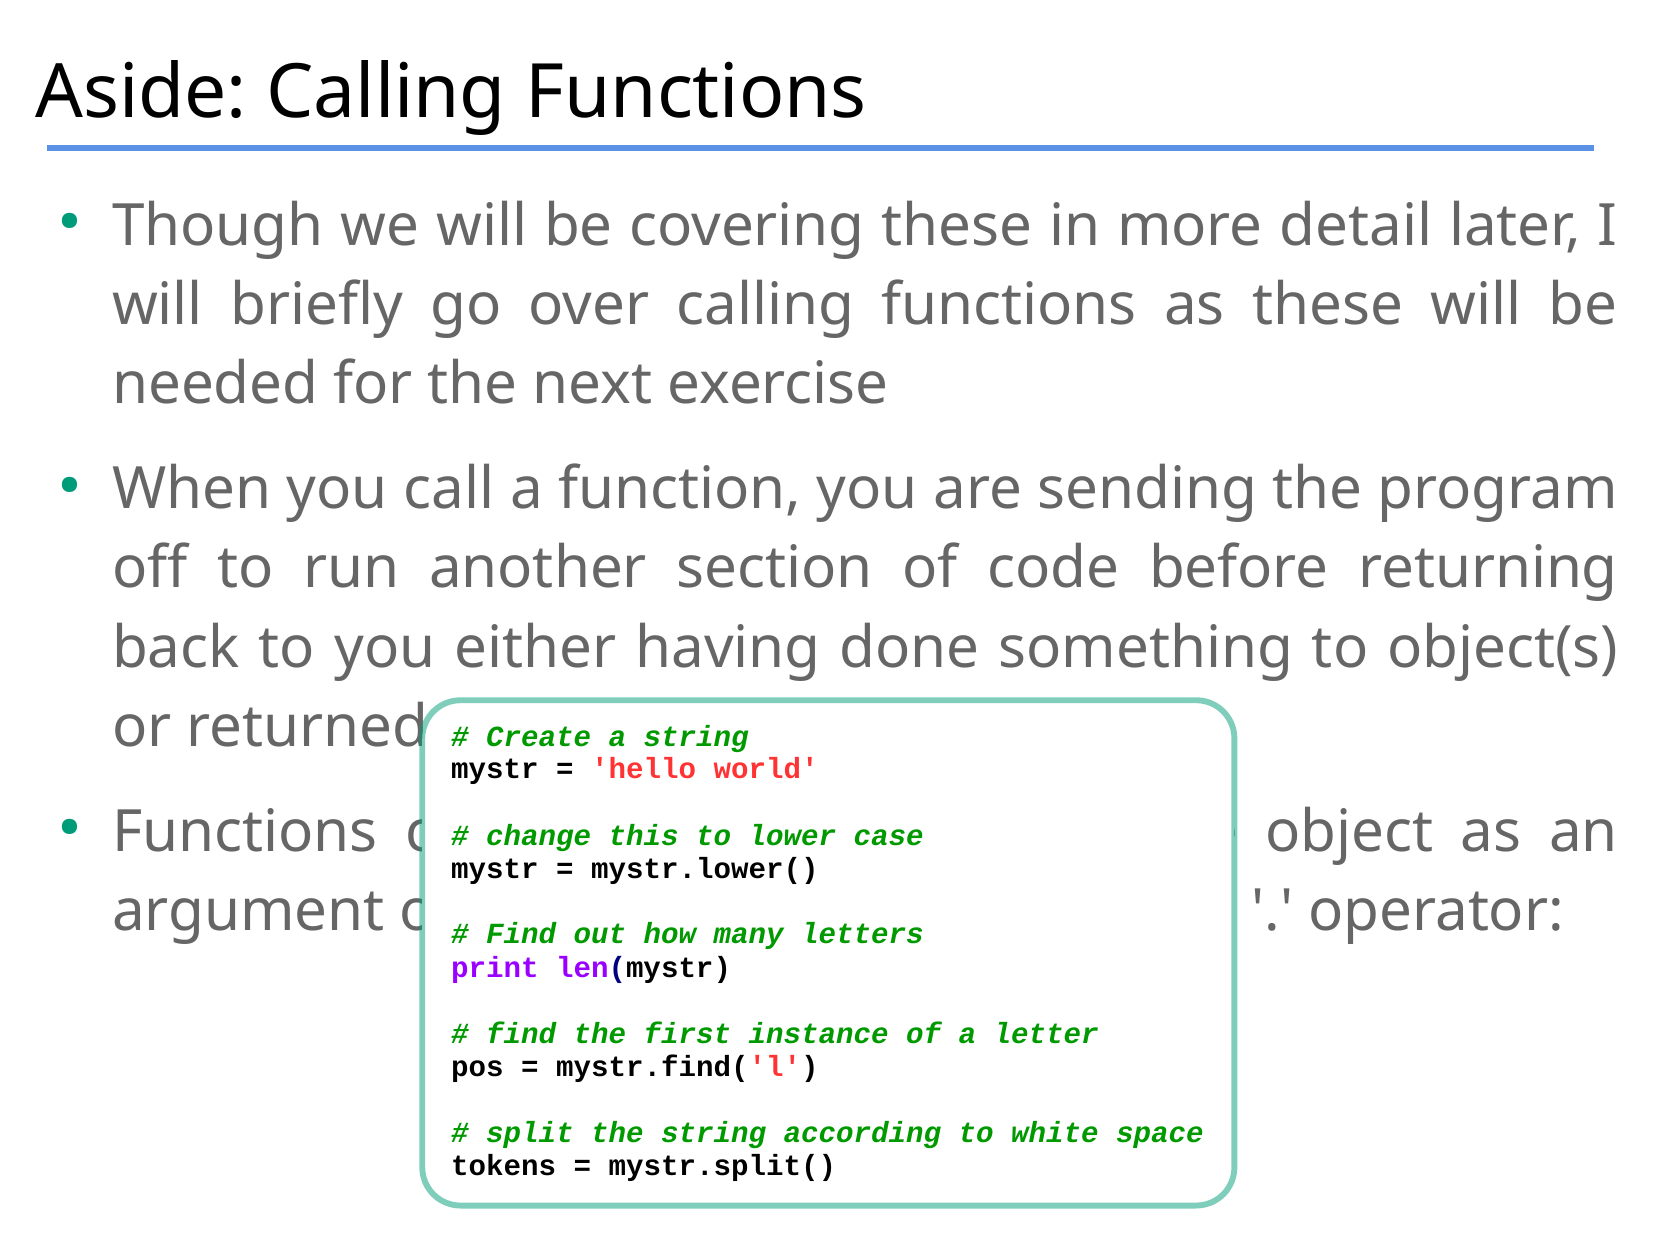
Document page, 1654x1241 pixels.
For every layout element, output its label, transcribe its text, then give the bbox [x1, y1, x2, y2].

title Aside: Calling Functions [35, 29, 1217, 148]
list Though we will be covering these in more detail later, I will briefly go over calling functions as these will be needed for the next exercise When you call a function, you are sending the program off to run another section of code before returning back to you either having done something to object(s) or returned some information Functions can either be called with the object as an argument or ON the object itself with the '.' operator: [41, 183, 1619, 1241]
text_box # Create a string mystr = 'hello world' # change this to lower case mystr = mystr.lower() # Find out how many letters print len(mystr) # find the first instance of a letter pos = mystr.find('l') # split the string according to white space tokens = mystr.split() [422, 700, 1235, 1206]
